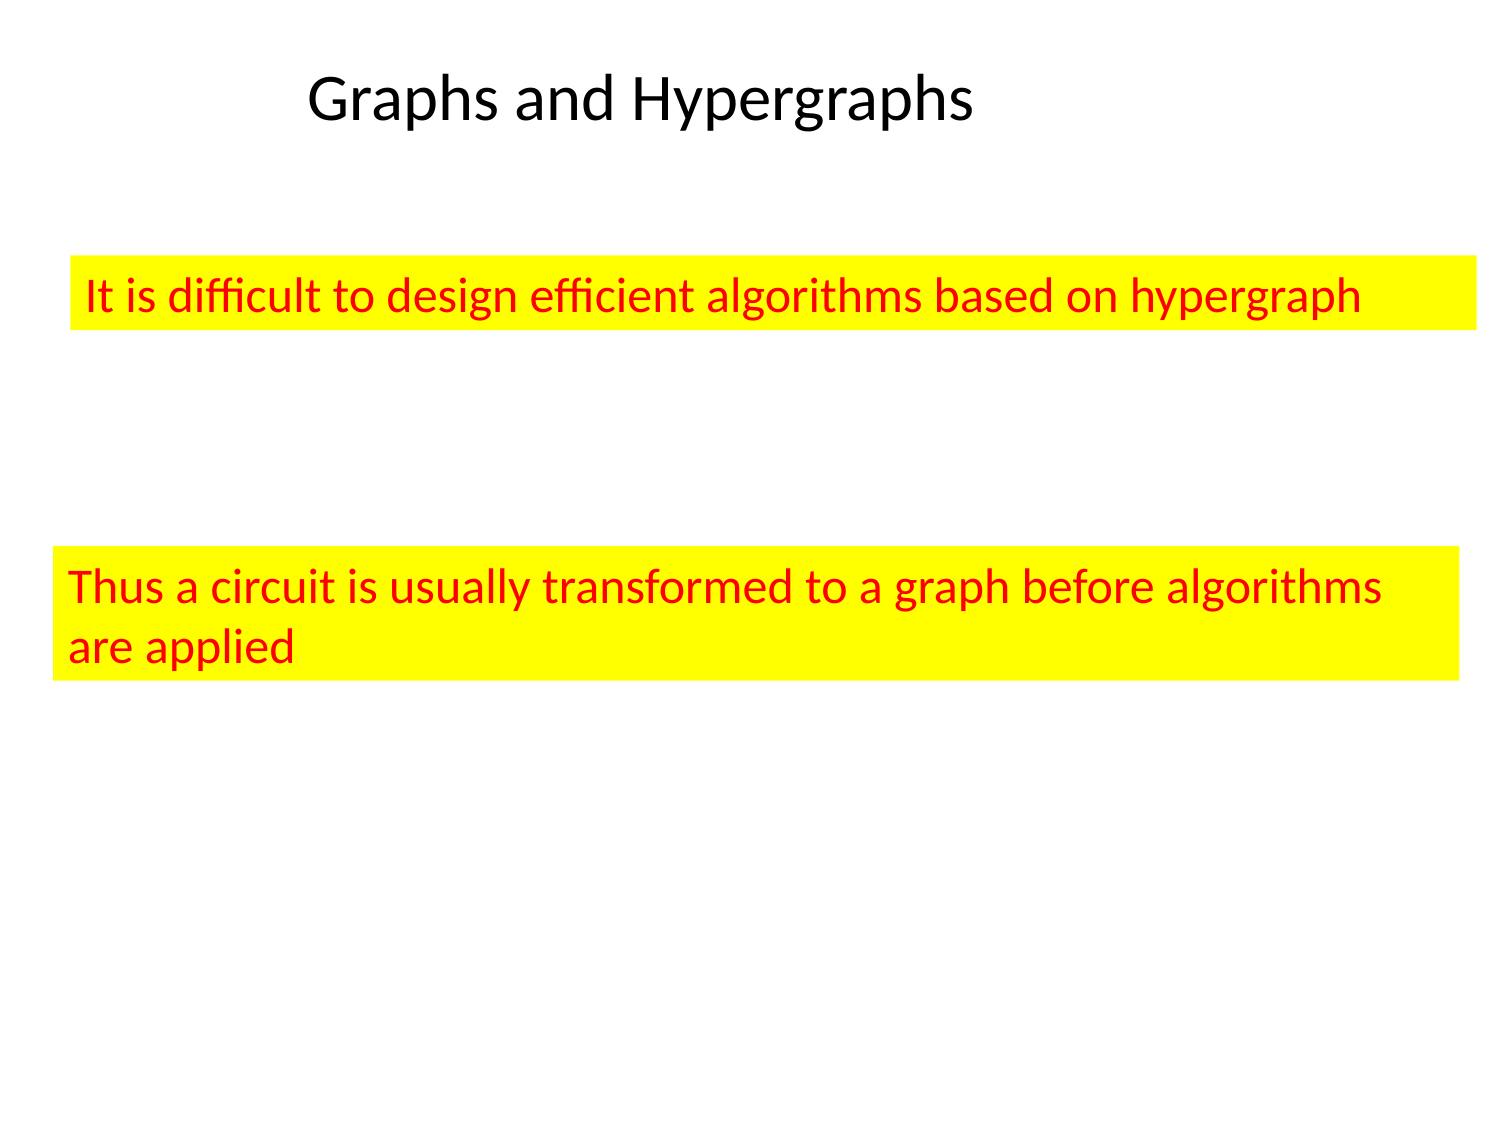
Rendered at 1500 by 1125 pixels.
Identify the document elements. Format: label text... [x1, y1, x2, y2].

text_box Thus a circuit is usually transformed to a graph before algorithms are applied [53, 545, 1460, 681]
text_box It is difficult to design efficient algorithms based on hypergraph [70, 255, 1477, 331]
text_box Graphs and Hypergraphs [292, 46, 1382, 142]
